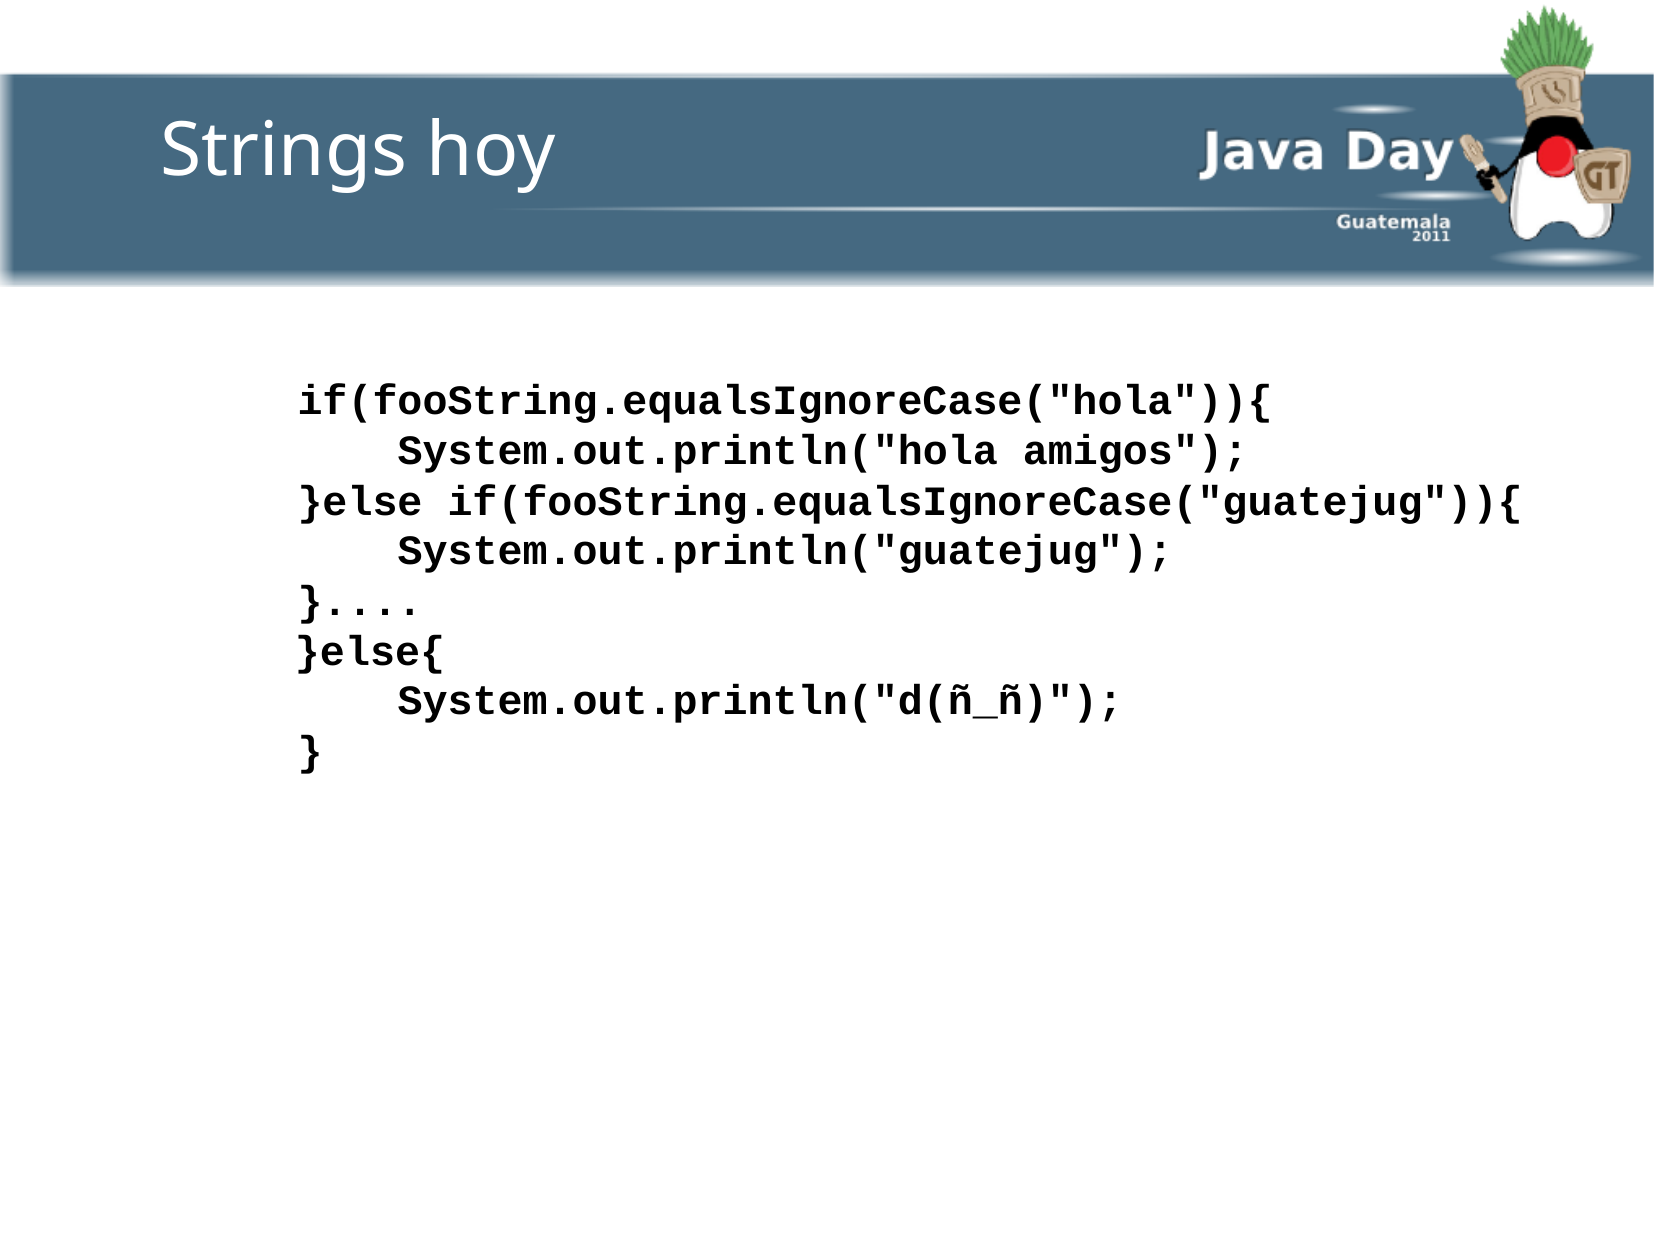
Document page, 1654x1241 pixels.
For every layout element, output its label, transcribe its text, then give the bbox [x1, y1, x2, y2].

picture [0, 3, 1654, 287]
text_box if(fooString.equalsIgnoreCase("hola")){ System.out.println("hola amigos"); }else if(fooString.equalsIgnoreCase("guatejug")){ System.out.println("guatejug"); }.... }else{ System.out.println("d(ñ_ñ)"); } [82, 265, 1571, 1055]
title Strings hoy [160, 97, 1532, 265]
